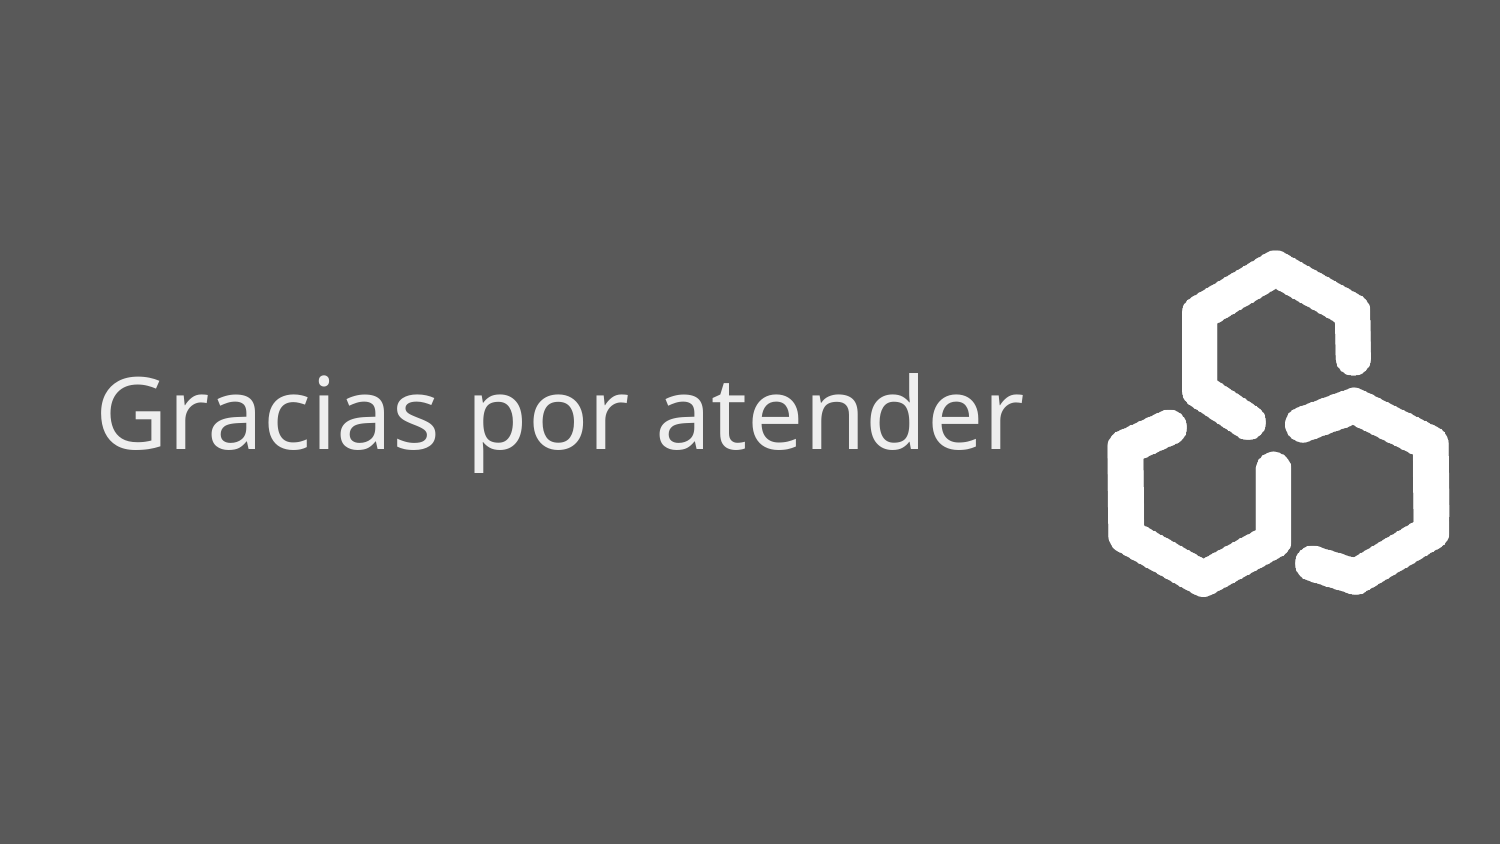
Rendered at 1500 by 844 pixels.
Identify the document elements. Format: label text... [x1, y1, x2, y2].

picture [1125, 235, 1461, 609]
title Gracias por atender [80, 73, 1125, 745]
